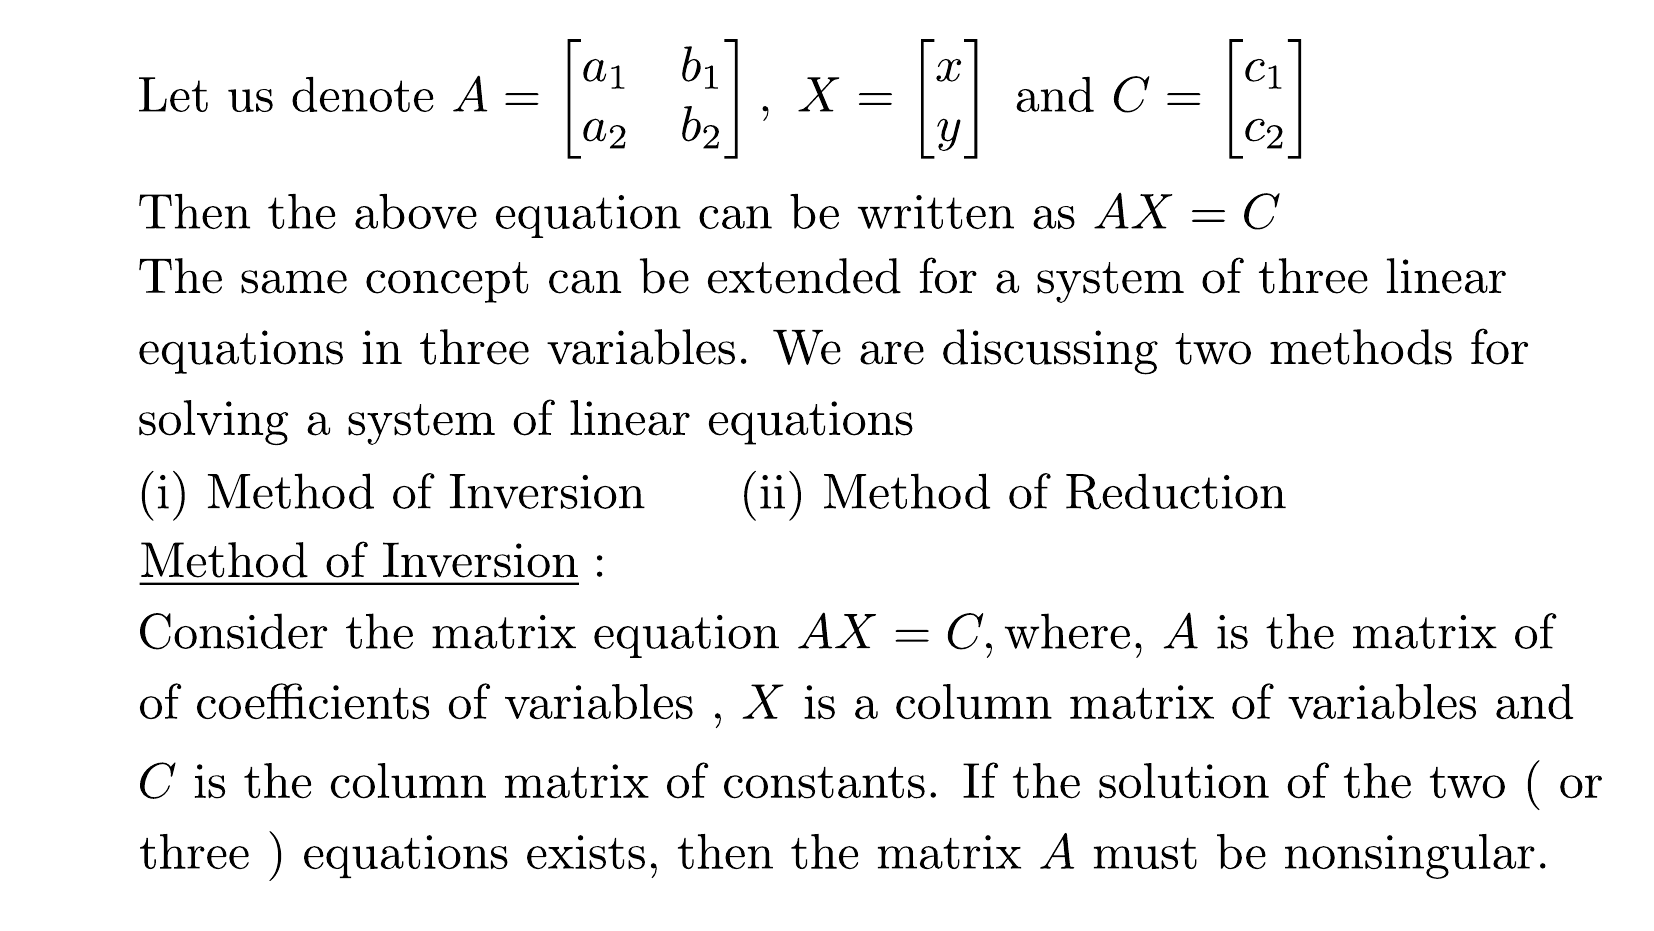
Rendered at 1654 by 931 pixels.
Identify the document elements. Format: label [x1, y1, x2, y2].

text_box [140, 760, 1602, 811]
text_box [741, 470, 1286, 521]
text_box [139, 612, 1557, 658]
text_box [139, 192, 1280, 238]
text_box [139, 328, 1529, 375]
text_box [139, 399, 913, 446]
text_box [139, 470, 645, 521]
text_box [139, 541, 603, 585]
text_box [139, 683, 1574, 729]
text_box [139, 39, 1302, 159]
text_box [139, 257, 1506, 303]
text_box [140, 831, 1546, 881]
subtitle [47, 47, 1607, 898]
